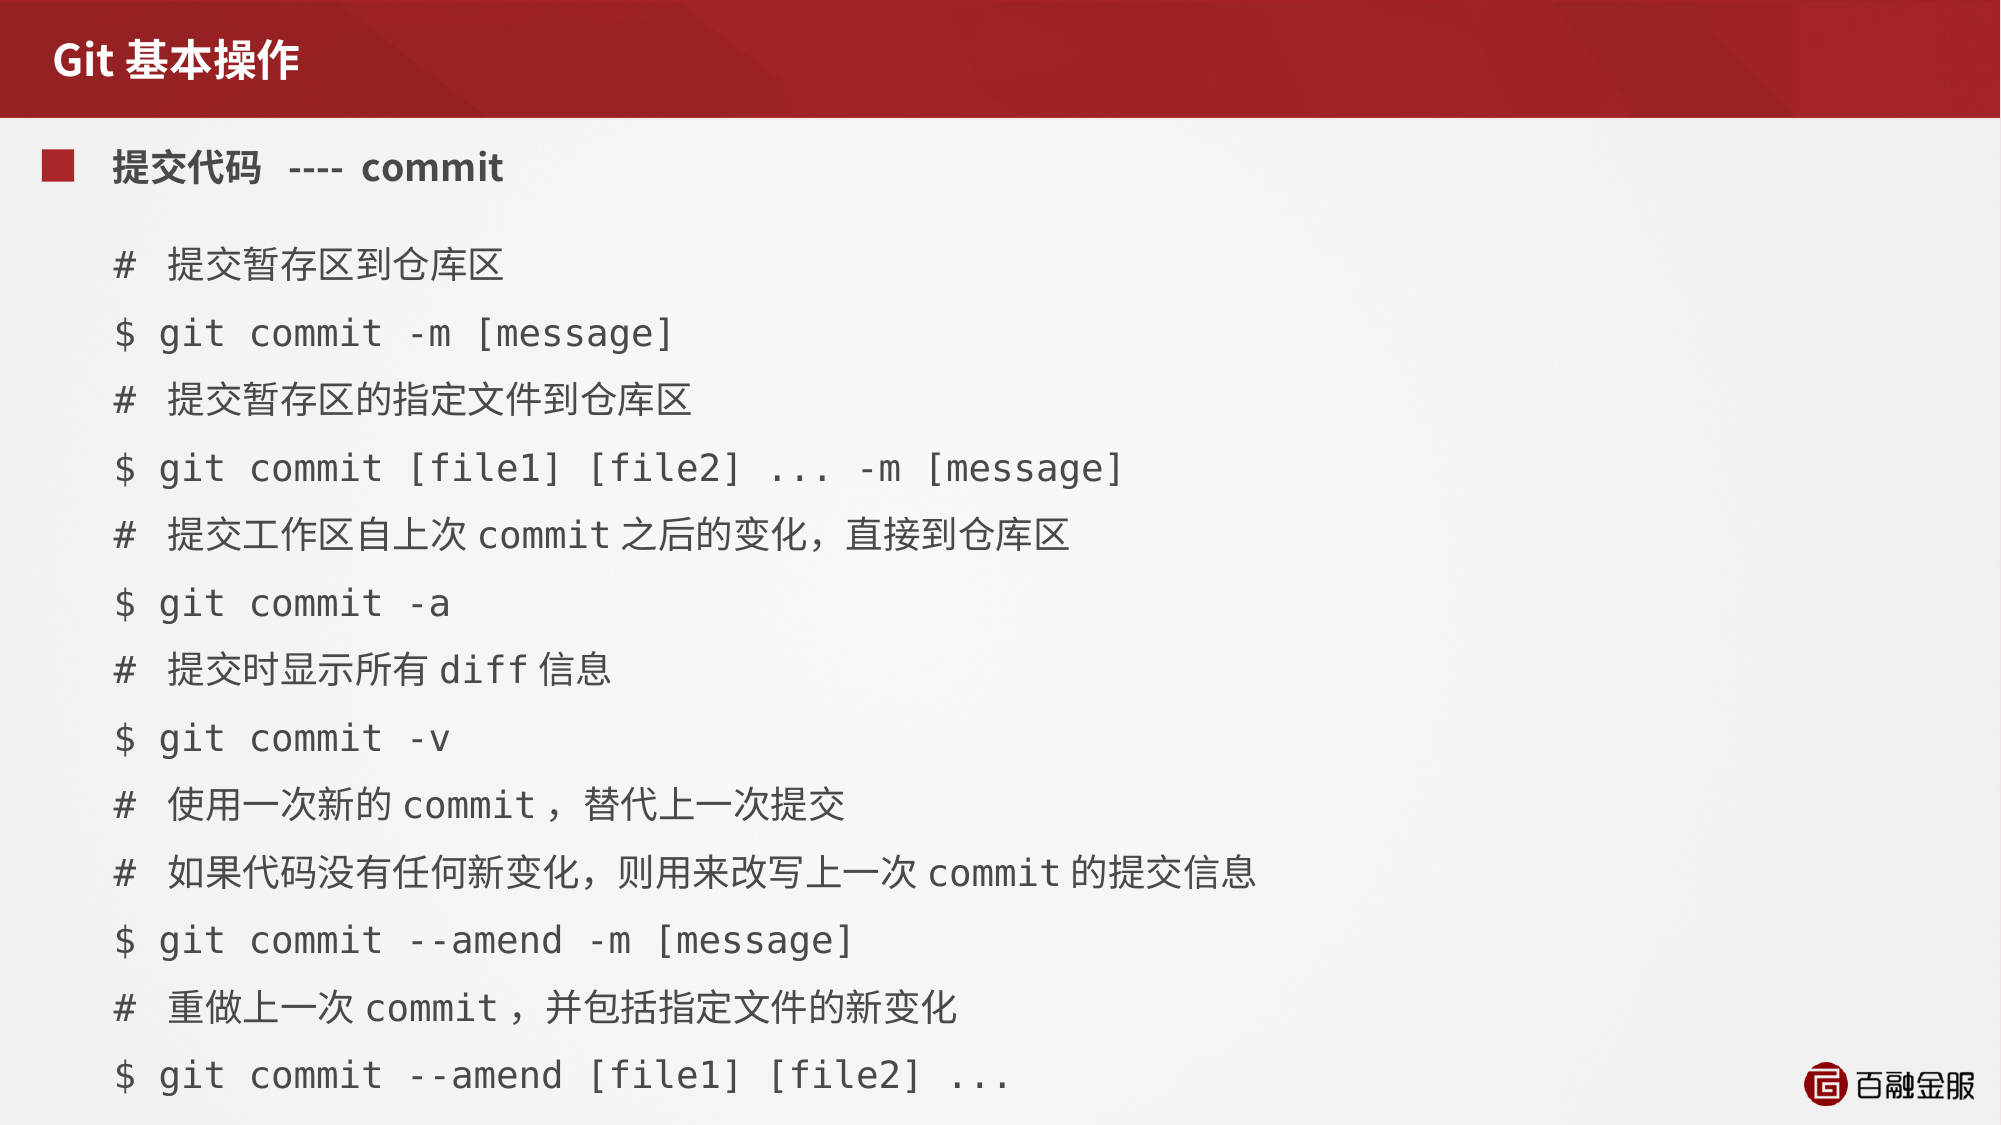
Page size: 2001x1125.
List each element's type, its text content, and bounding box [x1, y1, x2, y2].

text_box # 提交暂存区到仓库区 $ git commit -m [message] # 提交暂存区的指定文件到仓库区 $ git commit [file1] [file2] ... -m [message] # 提交工作区自上次commit之后的变化，直接到仓库区 $ git commit -a # 提交时显示所有diff信息 $ git commit -v # 使用一次新的commit，替代上一次提交 # 如果代码没有任何新变化，则用来改写上一次commit的提交信息 $ git commit --amend -m [message] # 重做上一次commit，并包括指定文件的新变化 $ git commit --amend [file1] [file2] ... [98, 211, 1939, 1093]
picture [0, 0, 2001, 1125]
text_box [41, 149, 75, 182]
text_box Git基本操作 [37, 24, 1944, 94]
text_box 提交代码 ---- commit [97, 135, 1911, 190]
